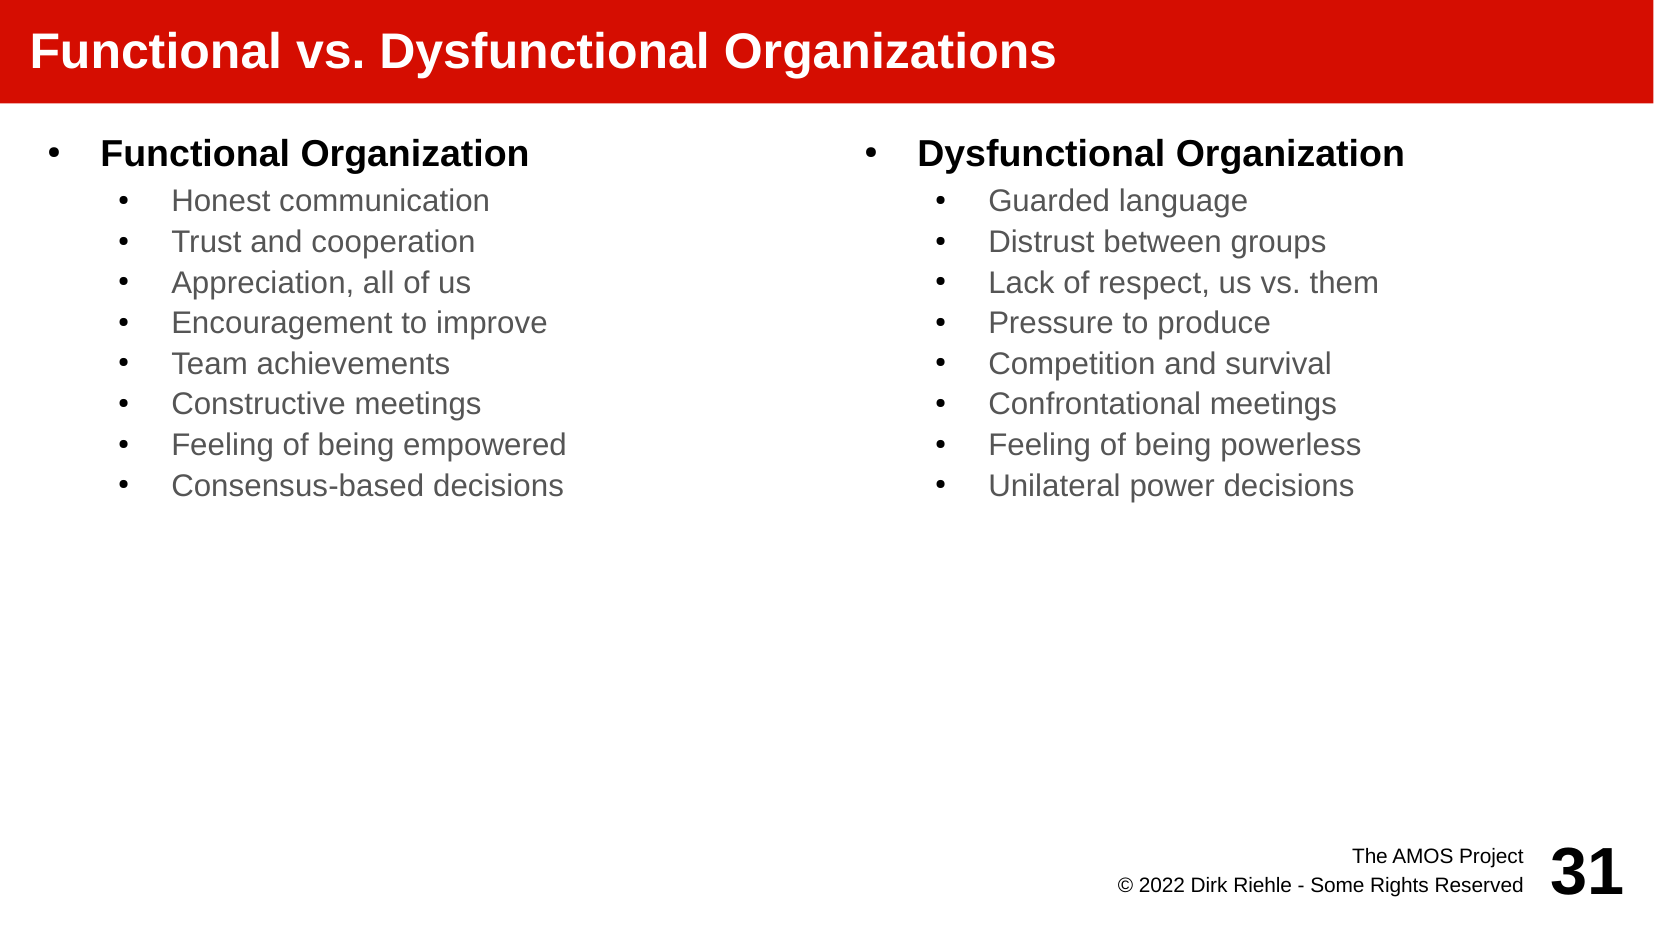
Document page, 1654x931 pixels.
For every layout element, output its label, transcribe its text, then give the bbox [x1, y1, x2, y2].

list Dysfunctional Organization Guarded language Distrust between groups Lack of respect, us vs. them Pressure to produce Competition and survival Confrontational meetings Feeling of being powerless Unilateral power decisions [846, 132, 1625, 813]
list Functional Organization Honest communication Trust and cooperation Appreciation, all of us Encouragement to improve Team achievements Constructive meetings Feeling of being empowered Consensus-based decisions [29, 132, 808, 813]
title Functional vs. Dysfunctional Organizations [0, 0, 1654, 104]
